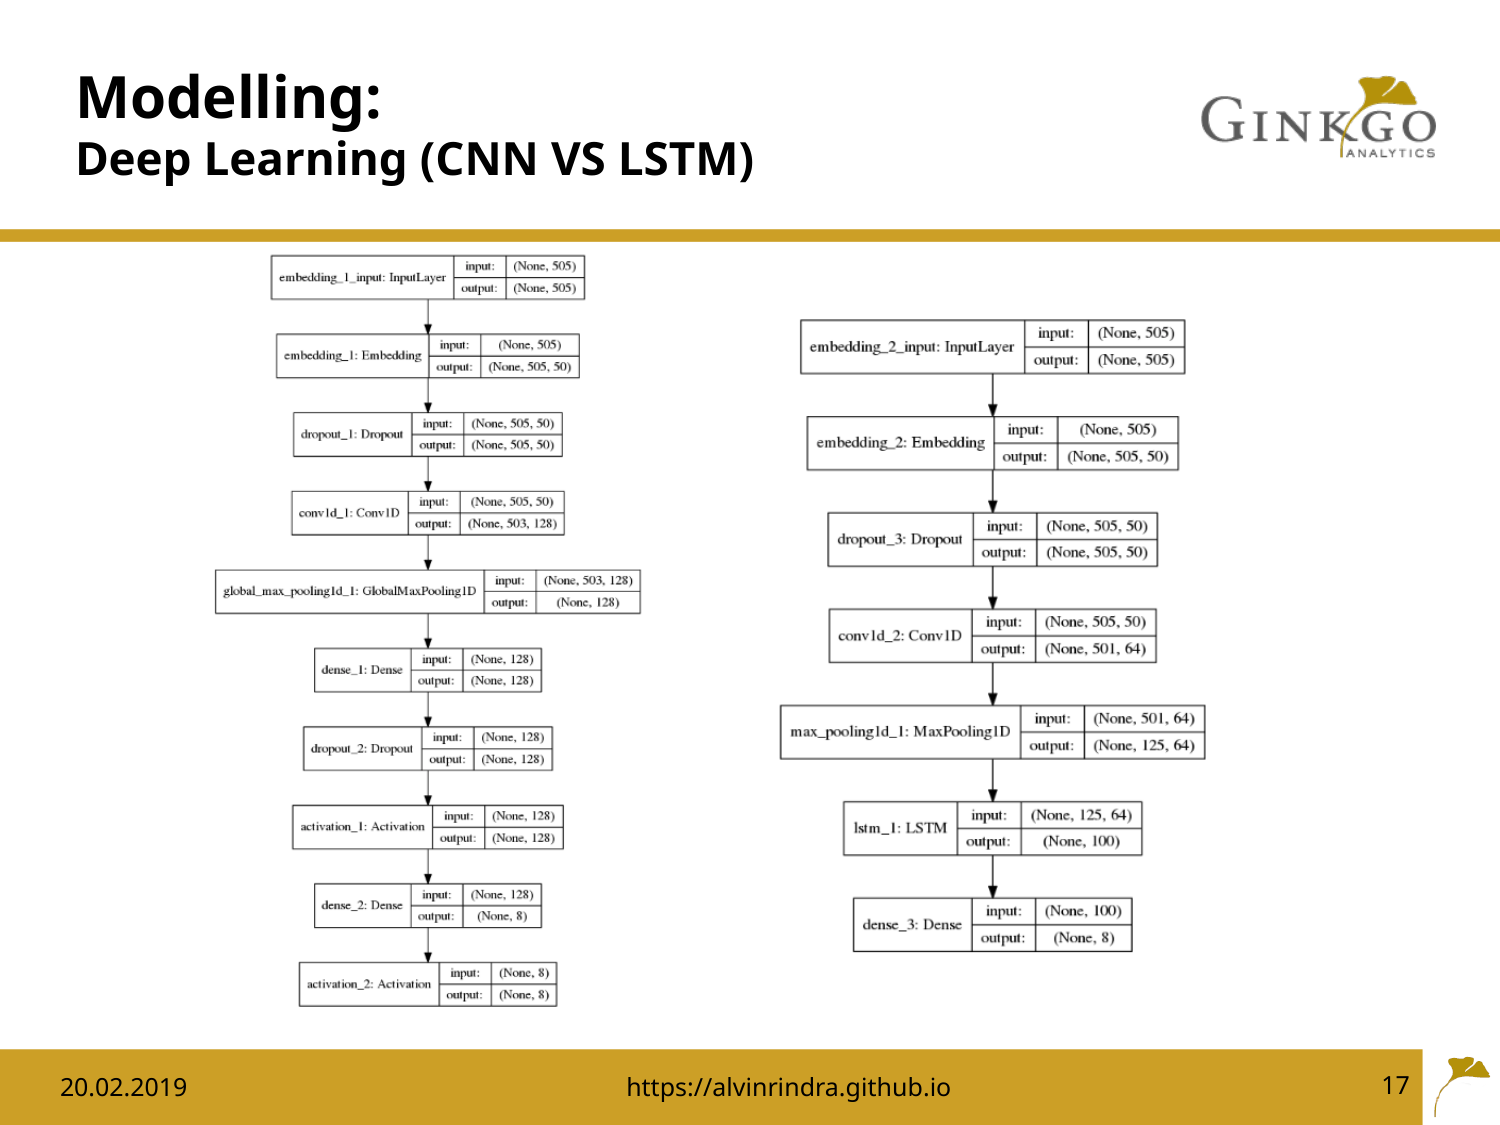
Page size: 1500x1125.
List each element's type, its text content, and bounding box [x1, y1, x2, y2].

text_box 20.02.2019 [60, 1056, 266, 1117]
text_box <number> [1196, 1056, 1425, 1117]
text_box https://alvinrindra.github.io [266, 1056, 993, 1117]
list Modelling: Deep Learning (CNN VS LSTM) [75, 60, 1069, 244]
picture [0, 0, 1500, 1125]
list [60, 289, 1425, 1081]
